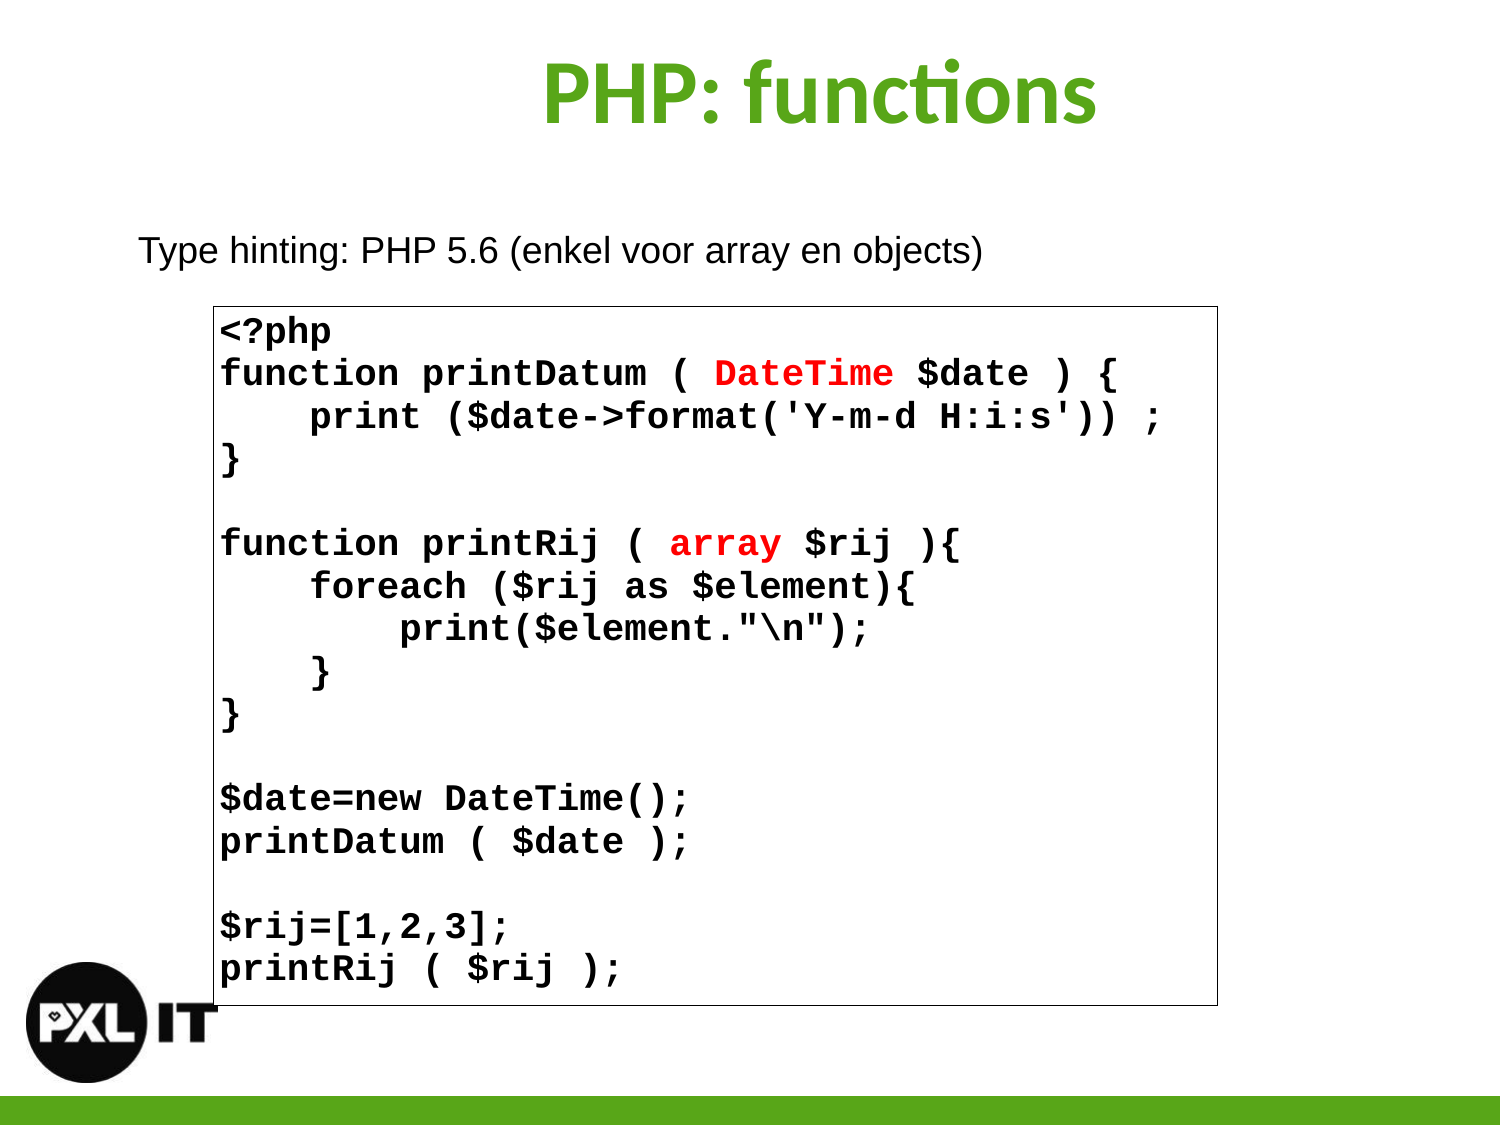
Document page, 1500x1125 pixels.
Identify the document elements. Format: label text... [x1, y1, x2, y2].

picture [26, 962, 218, 1083]
text_box Type hinting: PHP 5.6 (enkel voor array en objects) [123, 210, 1269, 586]
text_box PHP: functions [201, 24, 1440, 151]
table_header <?php function printDatum ( DateTime $date ) { print ($date->format('Y-m-d H:i:s')) ; } function printRij ( array $rij ){ foreach ($rij as $element){ print($element."\n"); } } $date=new DateTime(); printDatum ( $date ); $rij=[1,2,3]; printRij ( $rij ); [214, 307, 1217, 1005]
